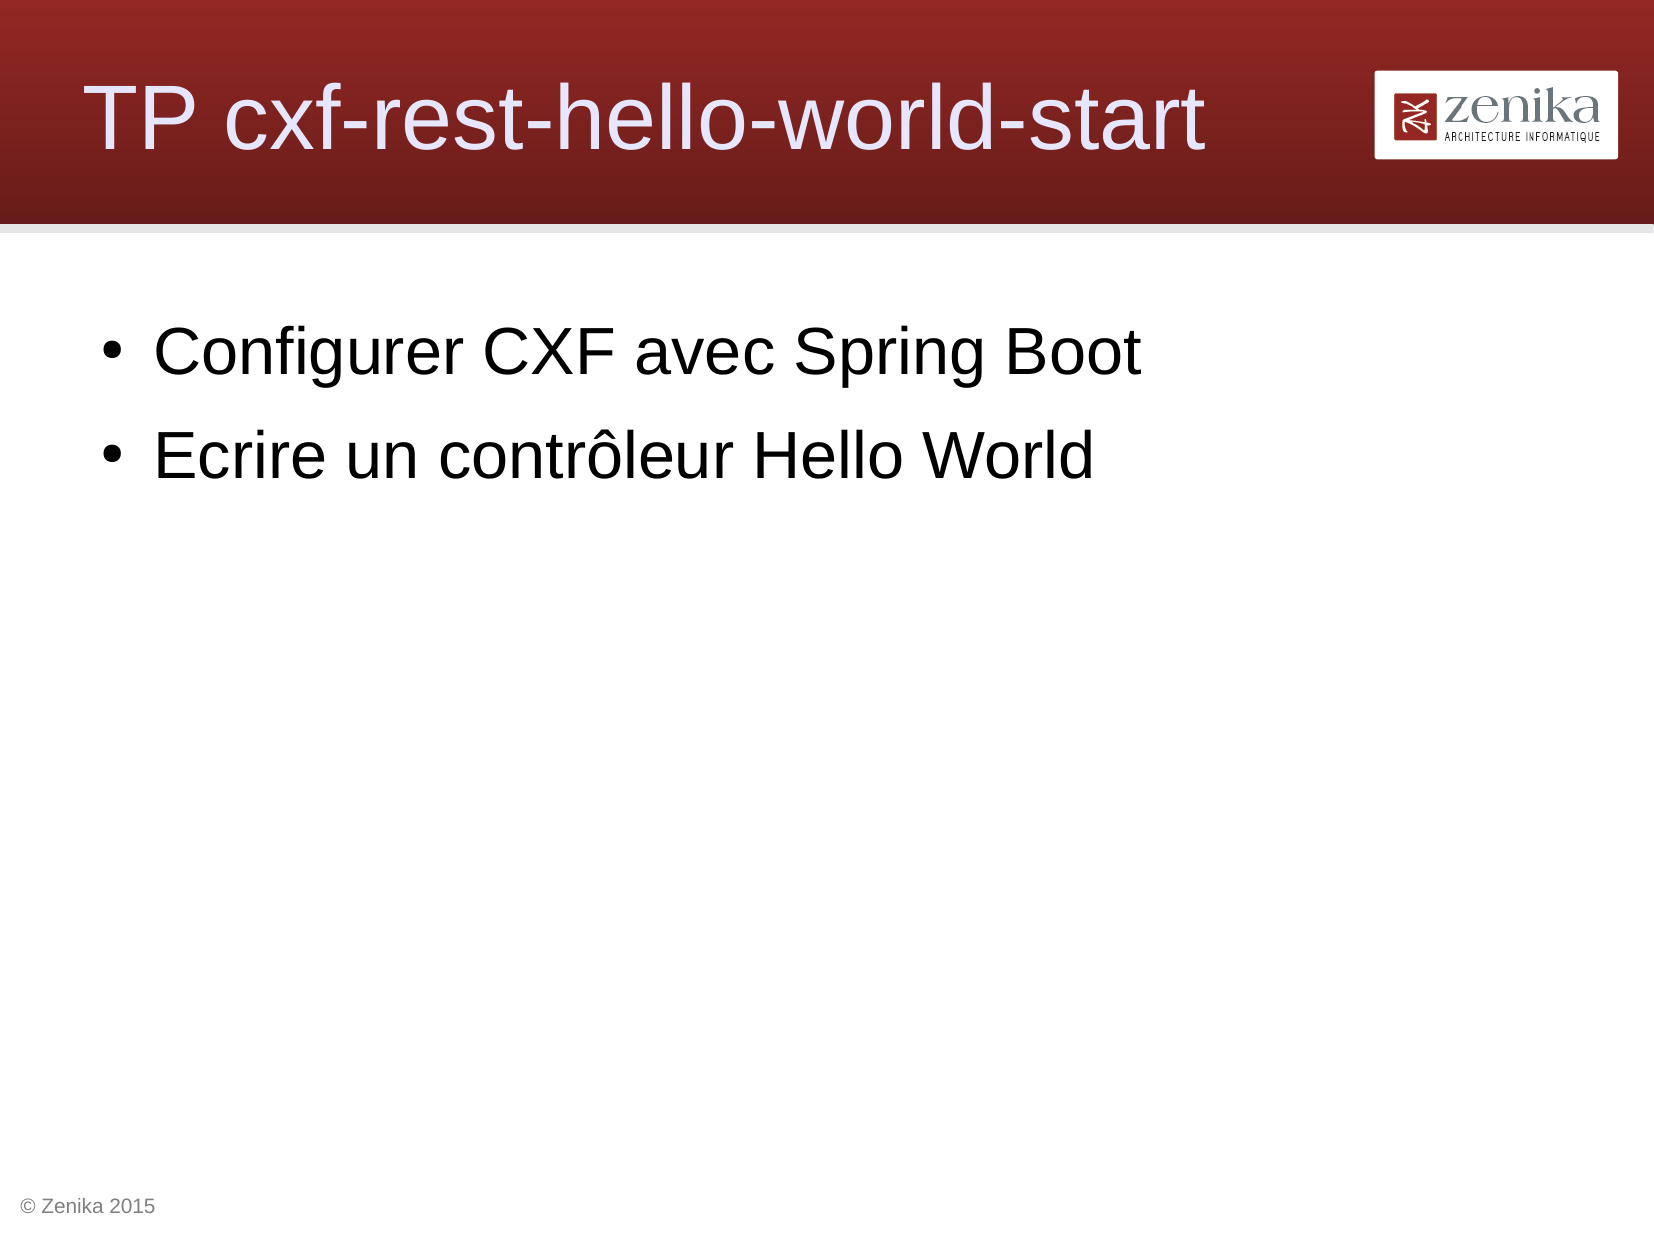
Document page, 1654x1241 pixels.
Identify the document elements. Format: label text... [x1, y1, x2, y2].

list Configurer CXF avec Spring Boot Ecrire un contrôleur Hello World [82, 313, 1538, 1034]
title TP cxf-rest-hello-world-start [82, 13, 1571, 222]
picture [1571, 82, 1600, 149]
